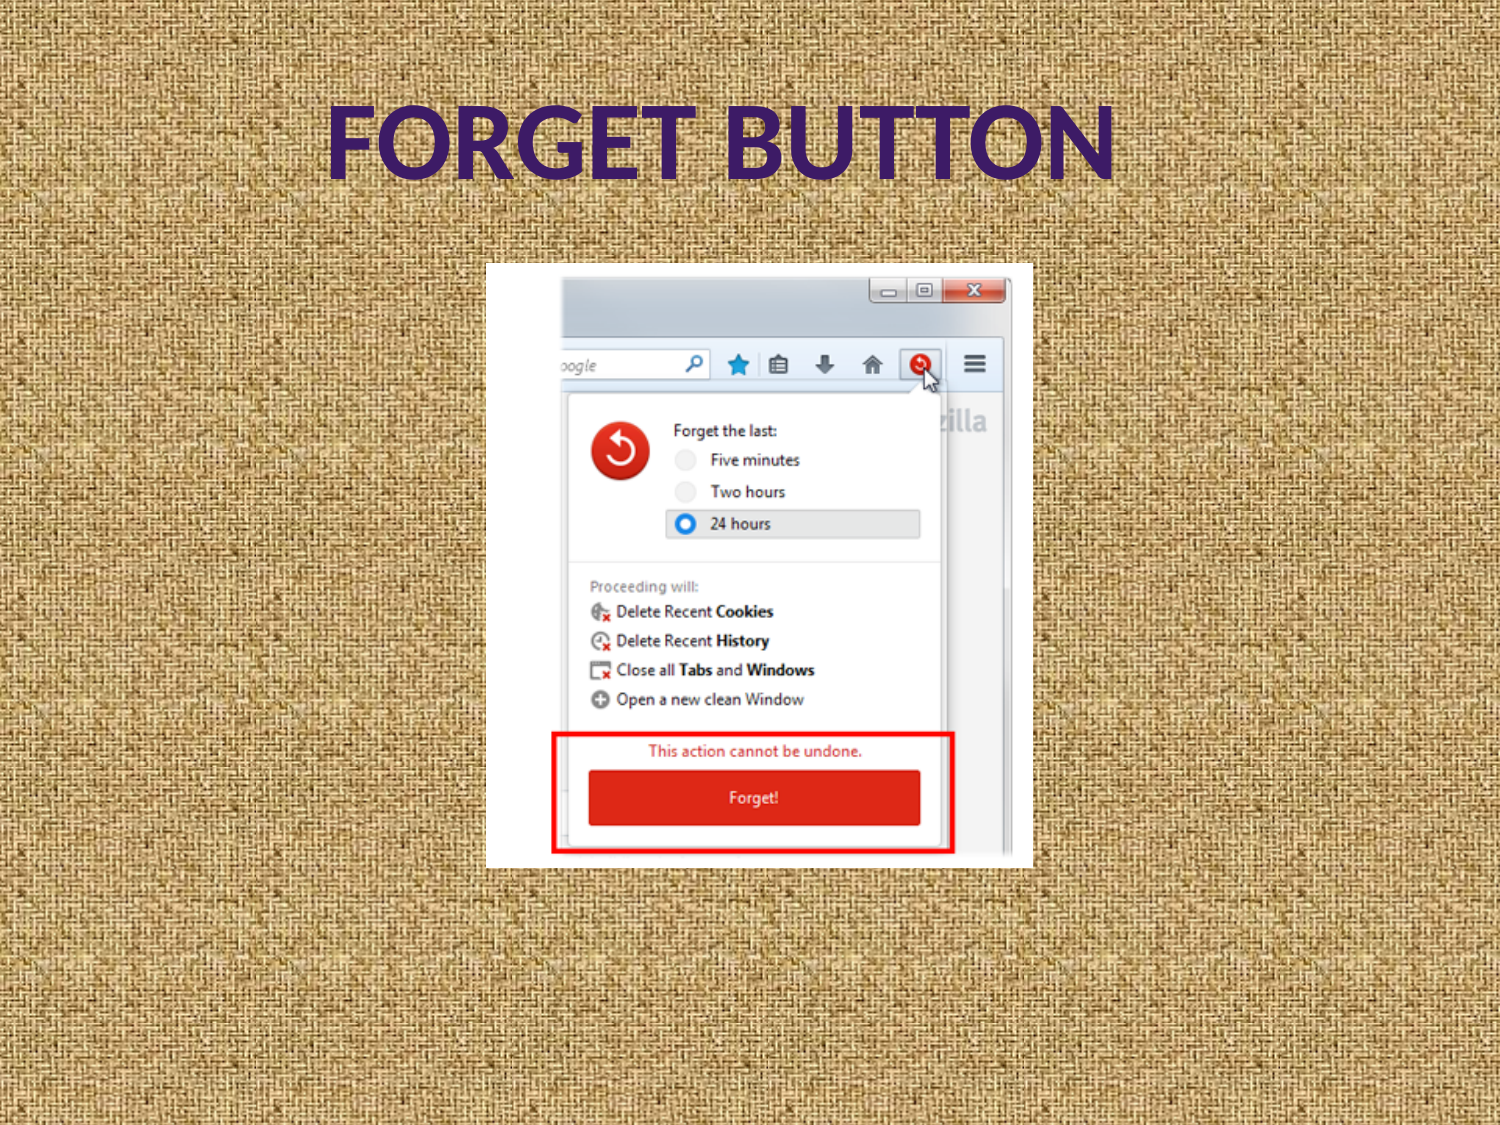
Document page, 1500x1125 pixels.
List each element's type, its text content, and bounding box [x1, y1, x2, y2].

picture [0, 0, 1500, 1125]
text_box Forget button [282, 47, 1135, 213]
